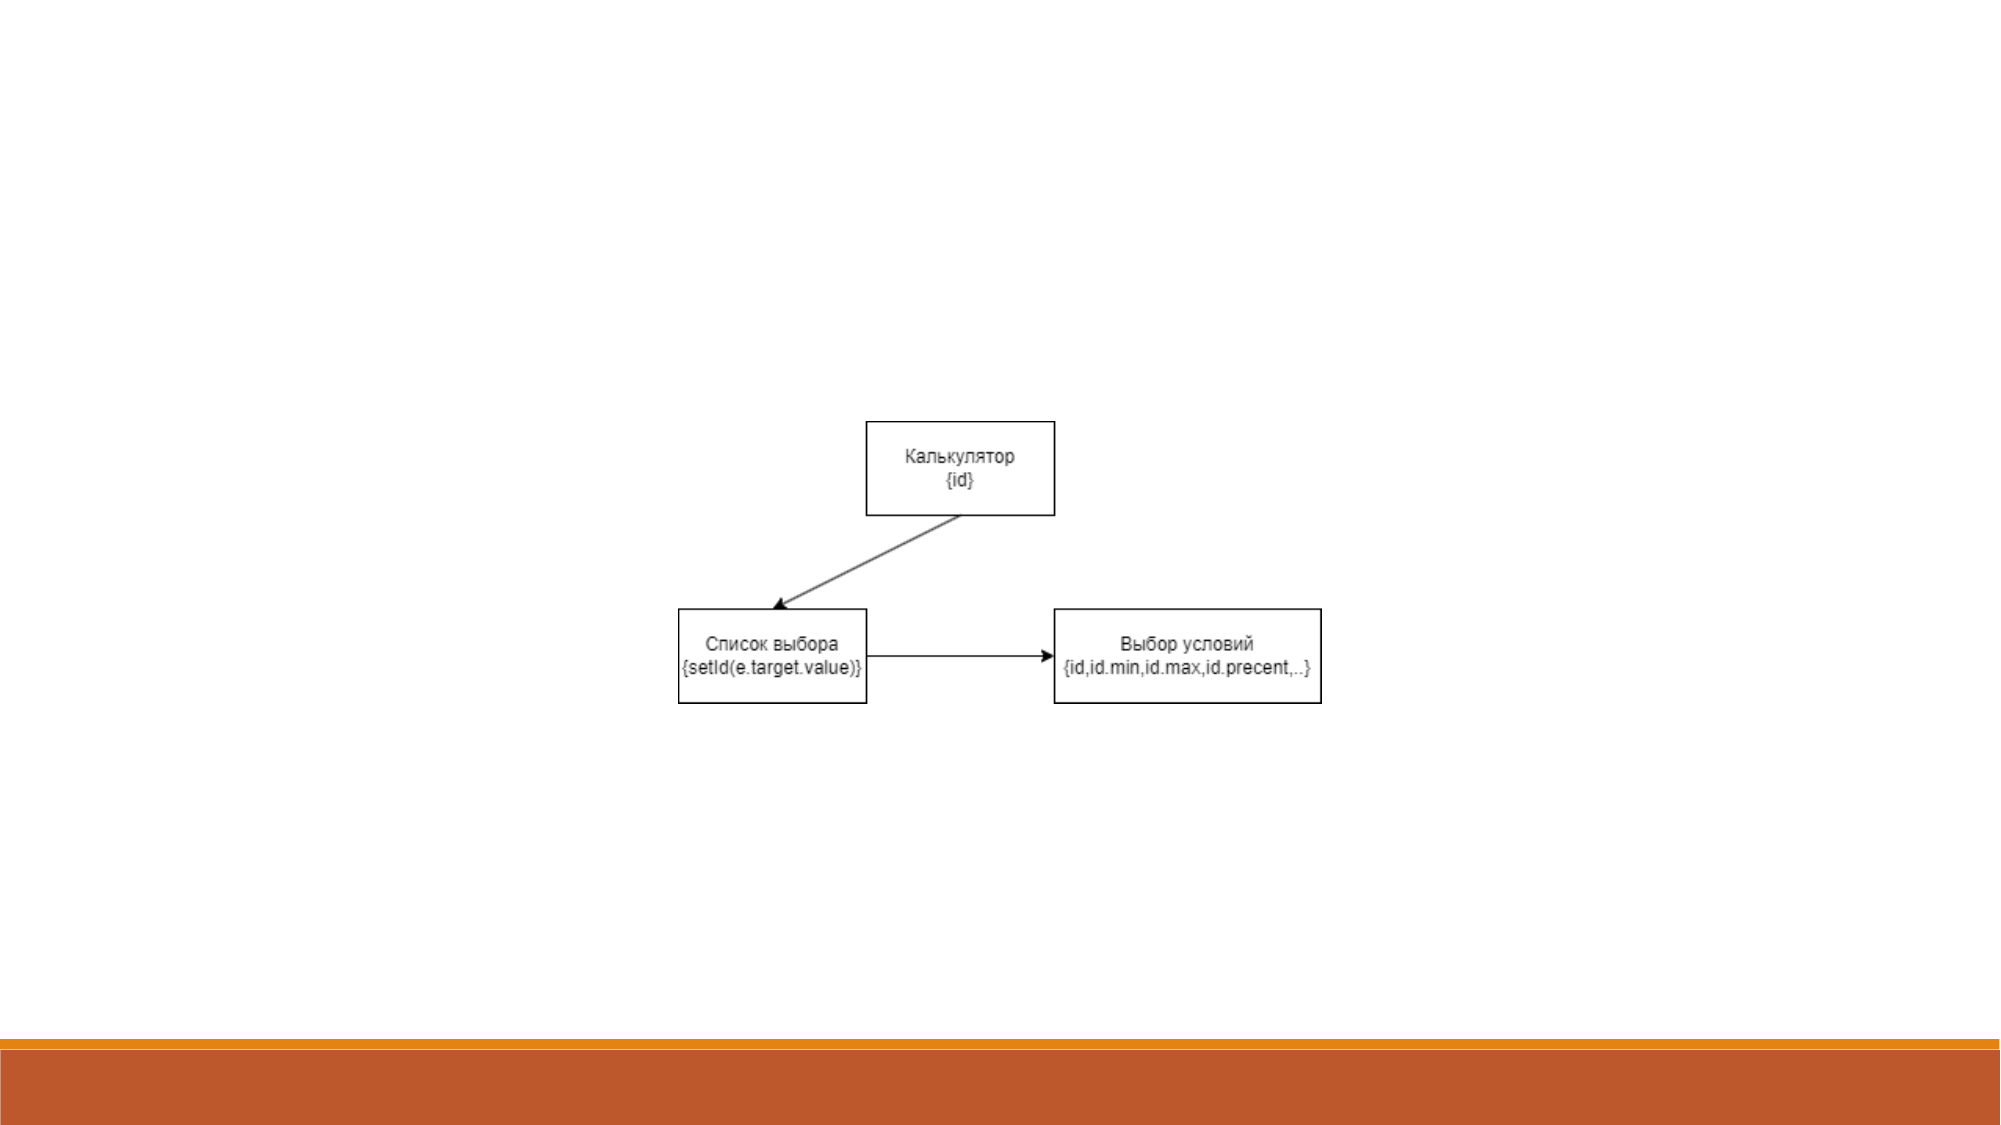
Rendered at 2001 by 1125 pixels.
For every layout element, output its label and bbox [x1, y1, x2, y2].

picture [678, 421, 1322, 704]
